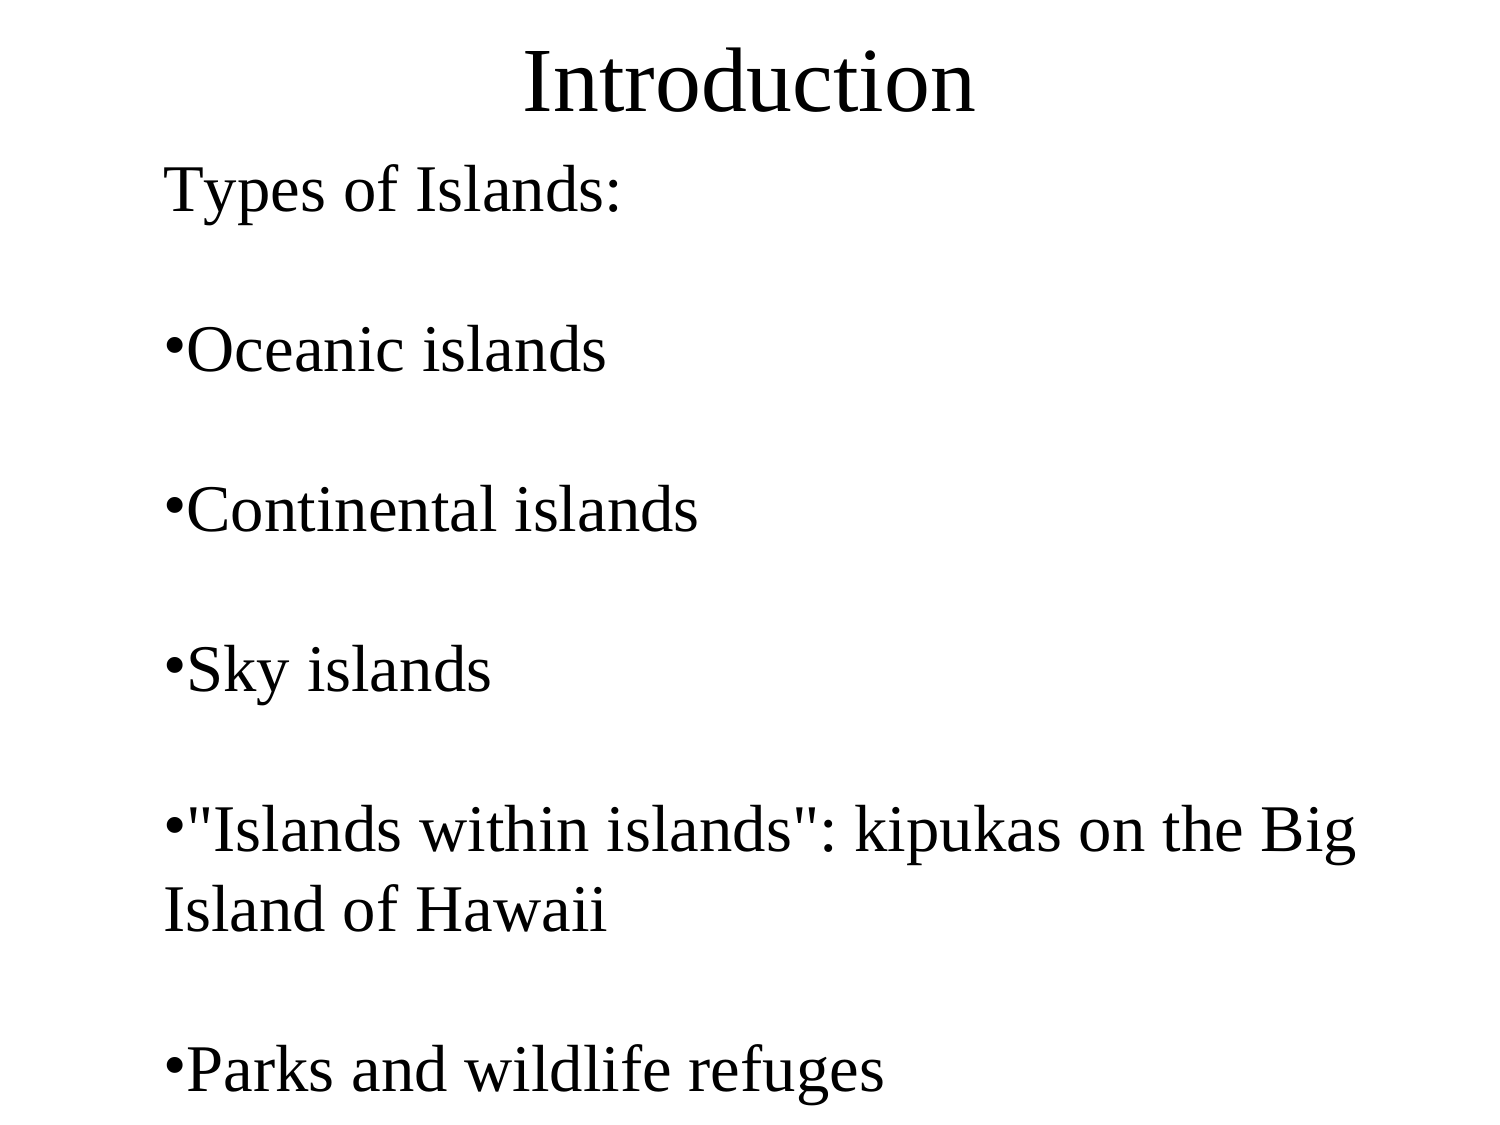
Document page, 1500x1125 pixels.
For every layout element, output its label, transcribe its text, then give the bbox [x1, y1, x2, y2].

title Introduction [112, 0, 1388, 151]
text_box Types of Islands: Oceanic islands Continental islands Sky islands "Islands within islands": kipukas on the Big Island of Hawaii Parks and wildlife refuges [148, 137, 1375, 1063]
